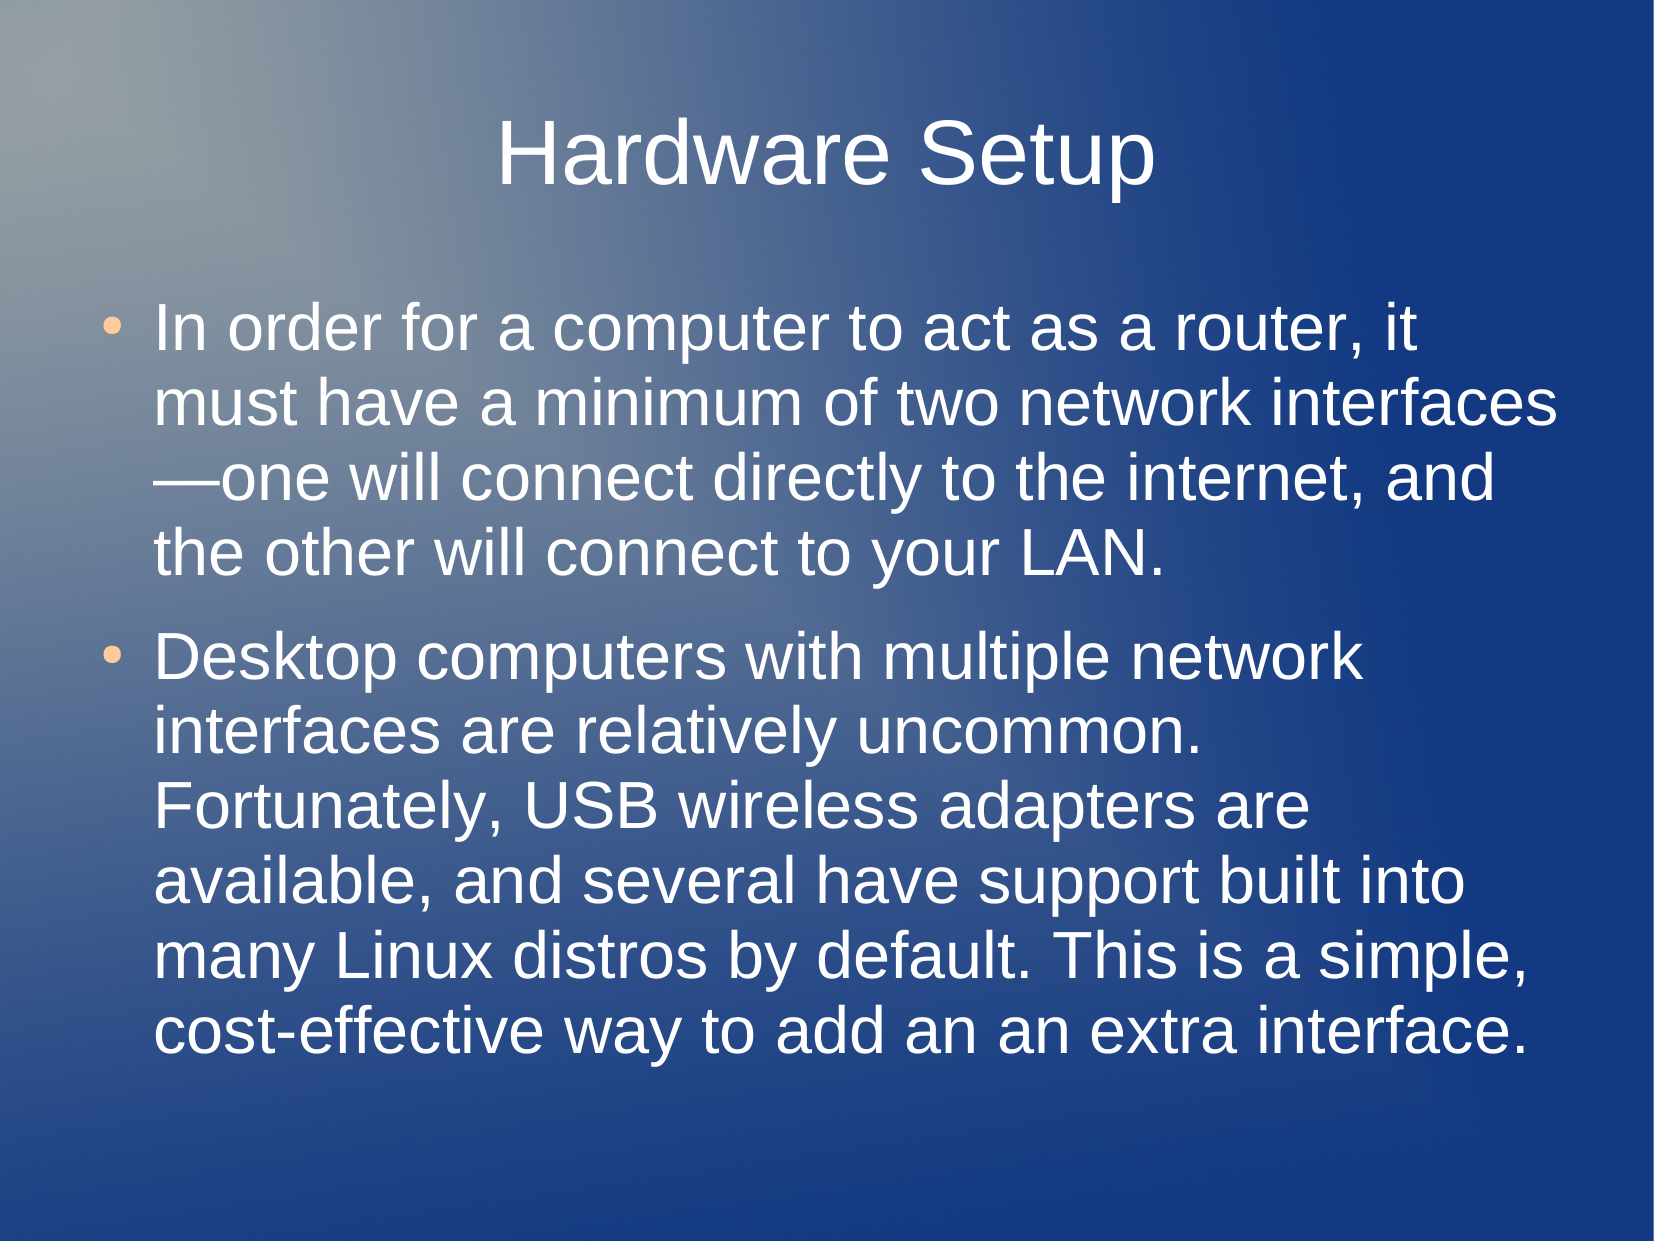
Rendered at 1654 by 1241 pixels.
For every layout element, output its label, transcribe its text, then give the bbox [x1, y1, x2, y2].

list In order for a computer to act as a router, it must have a minimum of two network interfaces—one will connect directly to the internet, and the other will connect to your LAN. Desktop computers with multiple network interfaces are relatively uncommon. Fortunately, USB wireless adapters are available, and several have support built into many Linux distros by default. This is a simple, cost-effective way to add an an extra interface. [82, 290, 1571, 1109]
title Hardware Setup [82, 49, 1571, 257]
picture [0, 0, 1654, 1241]
